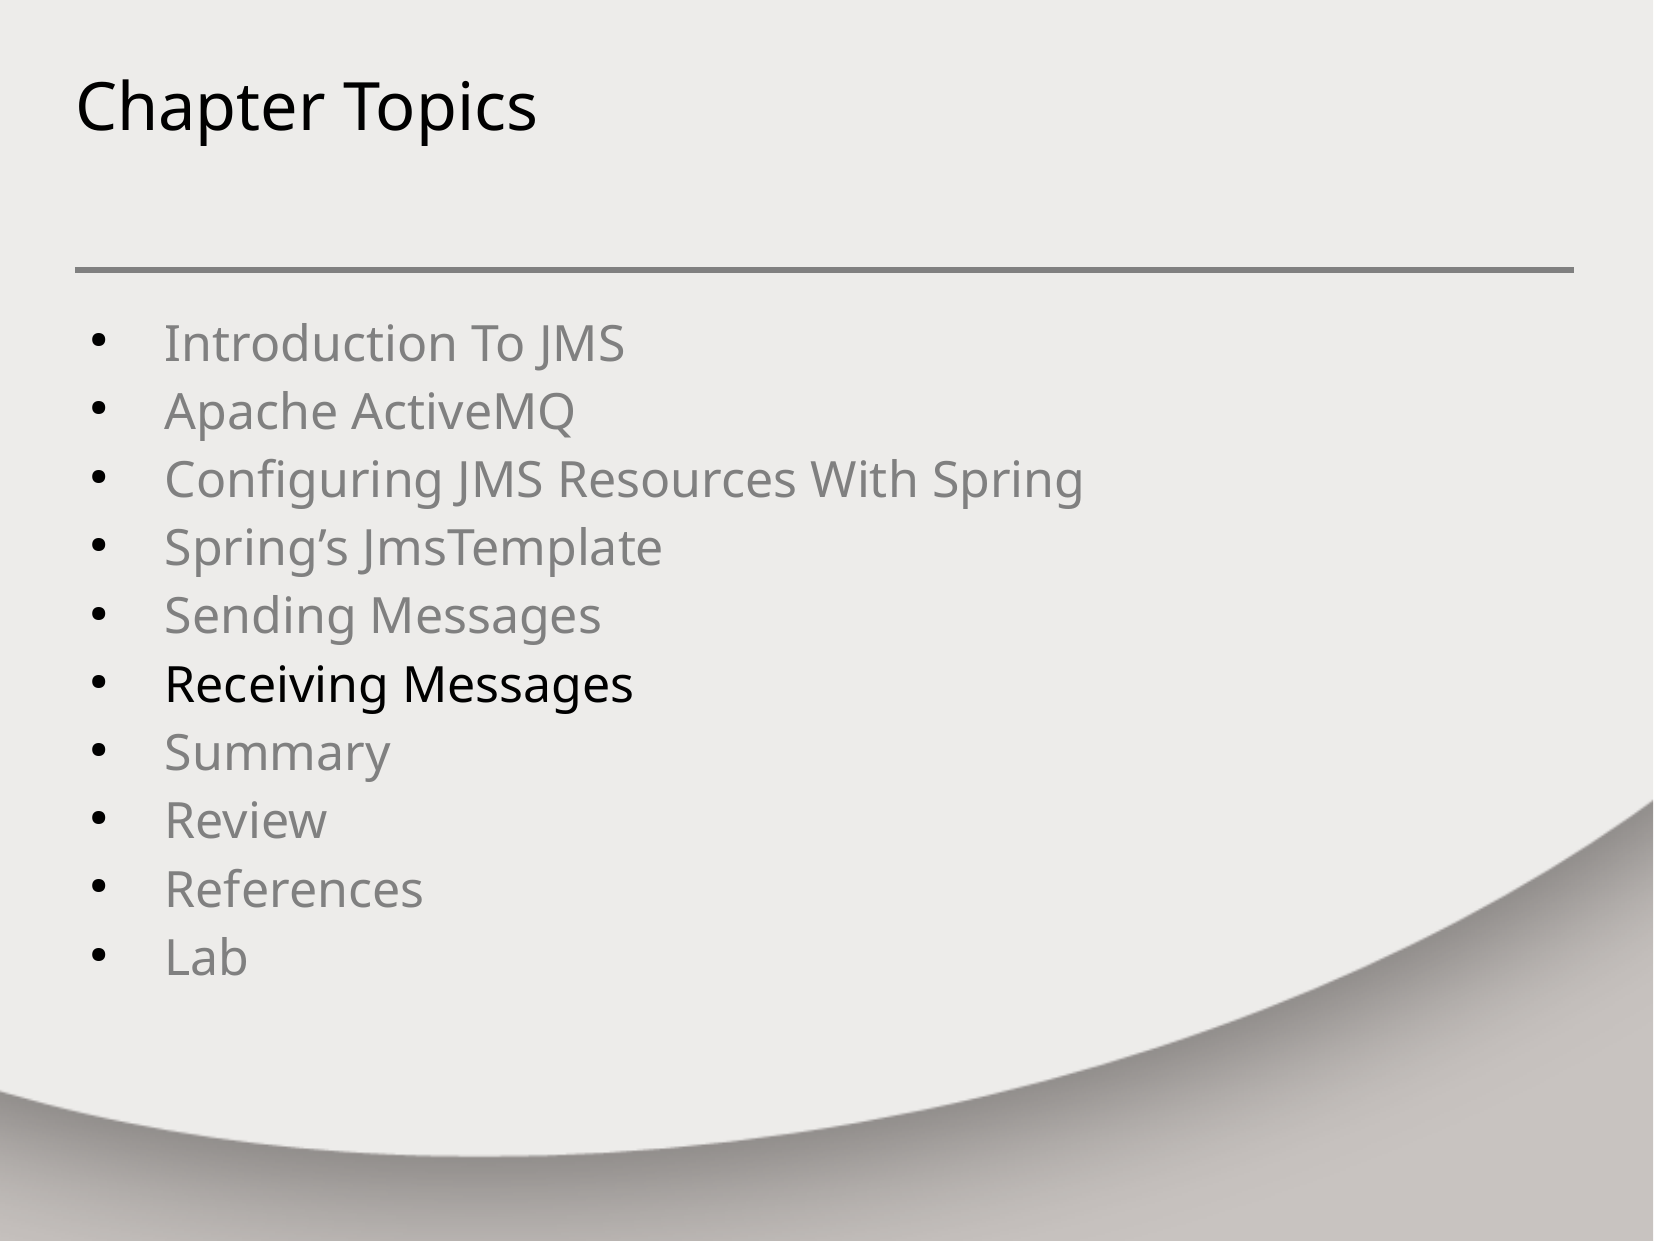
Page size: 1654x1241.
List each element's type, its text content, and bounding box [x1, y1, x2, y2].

picture [0, 0, 1654, 1241]
text_box Introduction To JMS Apache ActiveMQ Configuring JMS Resources With Spring Spring’s JmsTemplate Sending Messages Receiving Messages Summary Review References Lab [74, 300, 1575, 1163]
title Chapter Topics [74, 75, 1575, 226]
